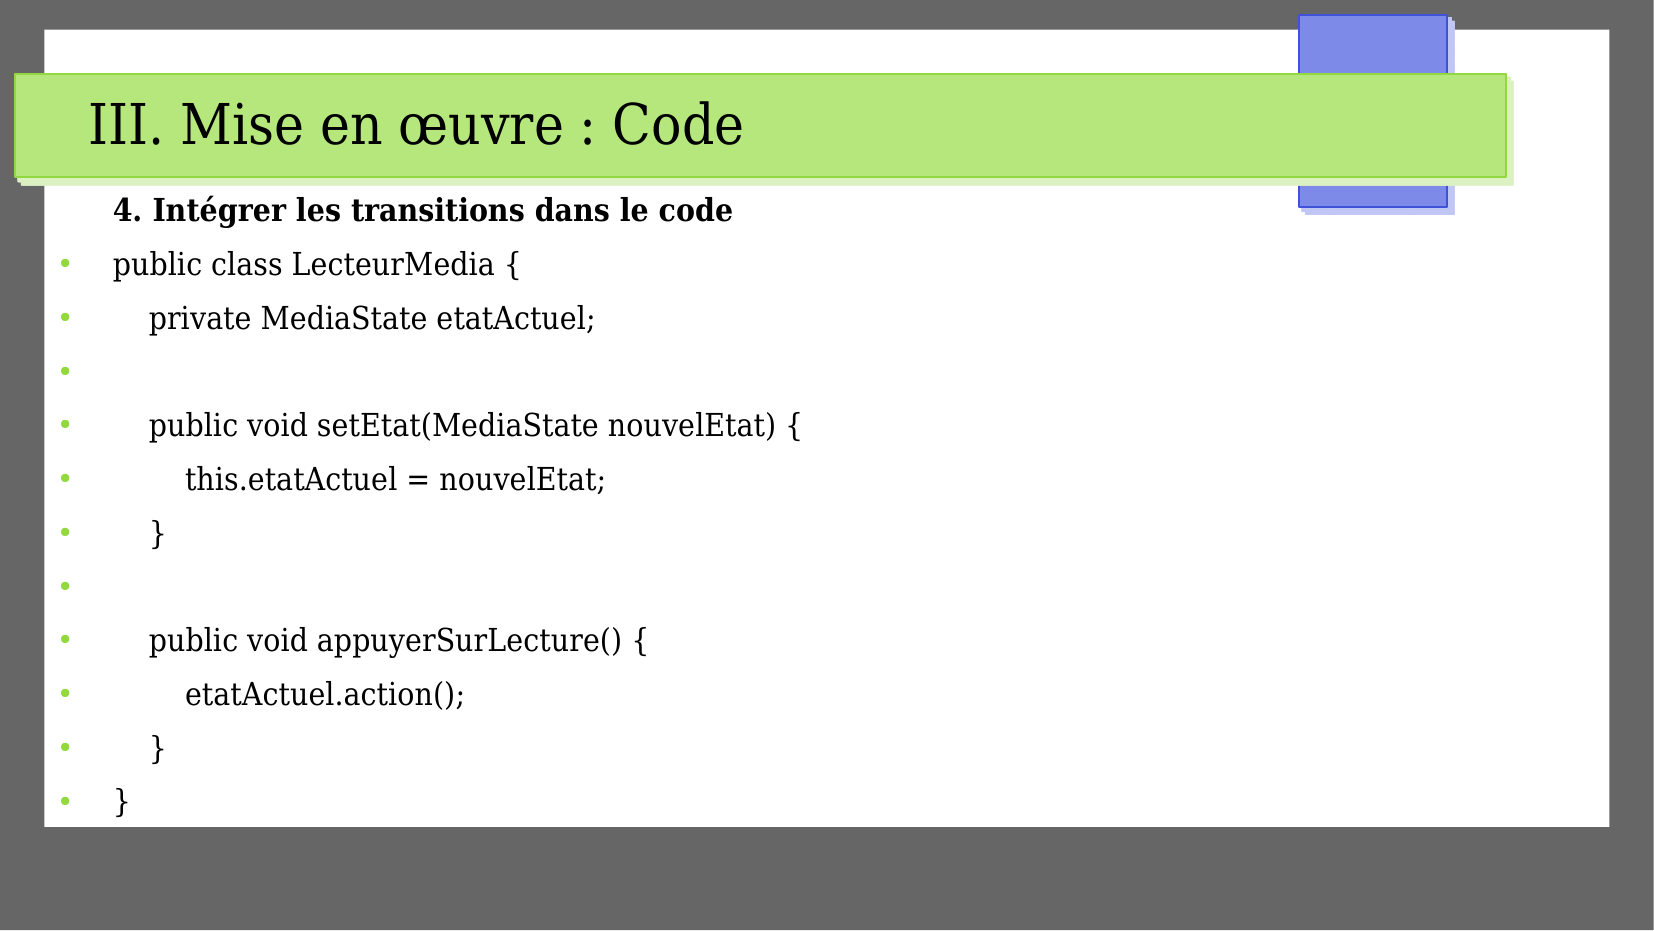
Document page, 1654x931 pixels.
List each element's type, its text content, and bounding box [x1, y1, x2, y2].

list 4. Intégrer les transitions dans le code public class LecteurMedia { private MediaState etatActuel; public void setEtat(MediaState nouvelEtat) { this.etatActuel = nouvelEtat; } public void appuyerSurLecture() { etatActuel.action(); } } [59, 191, 1565, 827]
title III. Mise en œuvre : Code [88, 73, 1506, 178]
